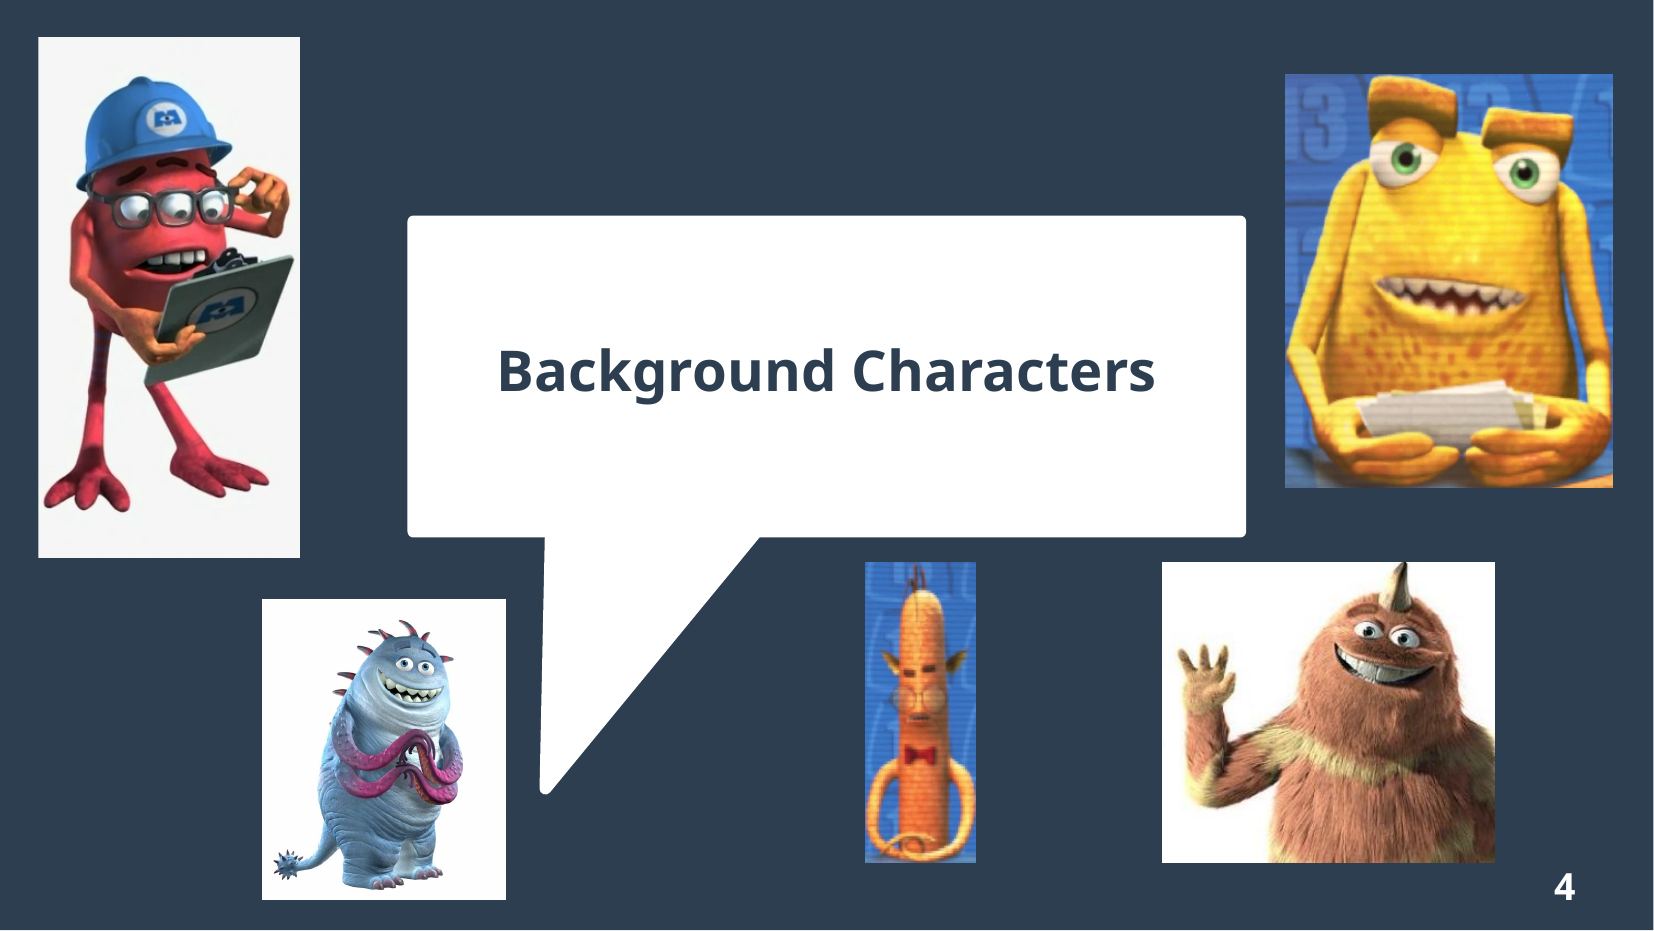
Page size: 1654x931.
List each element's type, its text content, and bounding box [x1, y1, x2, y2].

picture [1162, 562, 1495, 863]
picture [1285, 74, 1613, 488]
picture [262, 599, 506, 901]
picture [38, 37, 301, 558]
title Background Characters [442, 236, 1211, 502]
picture [865, 562, 976, 863]
